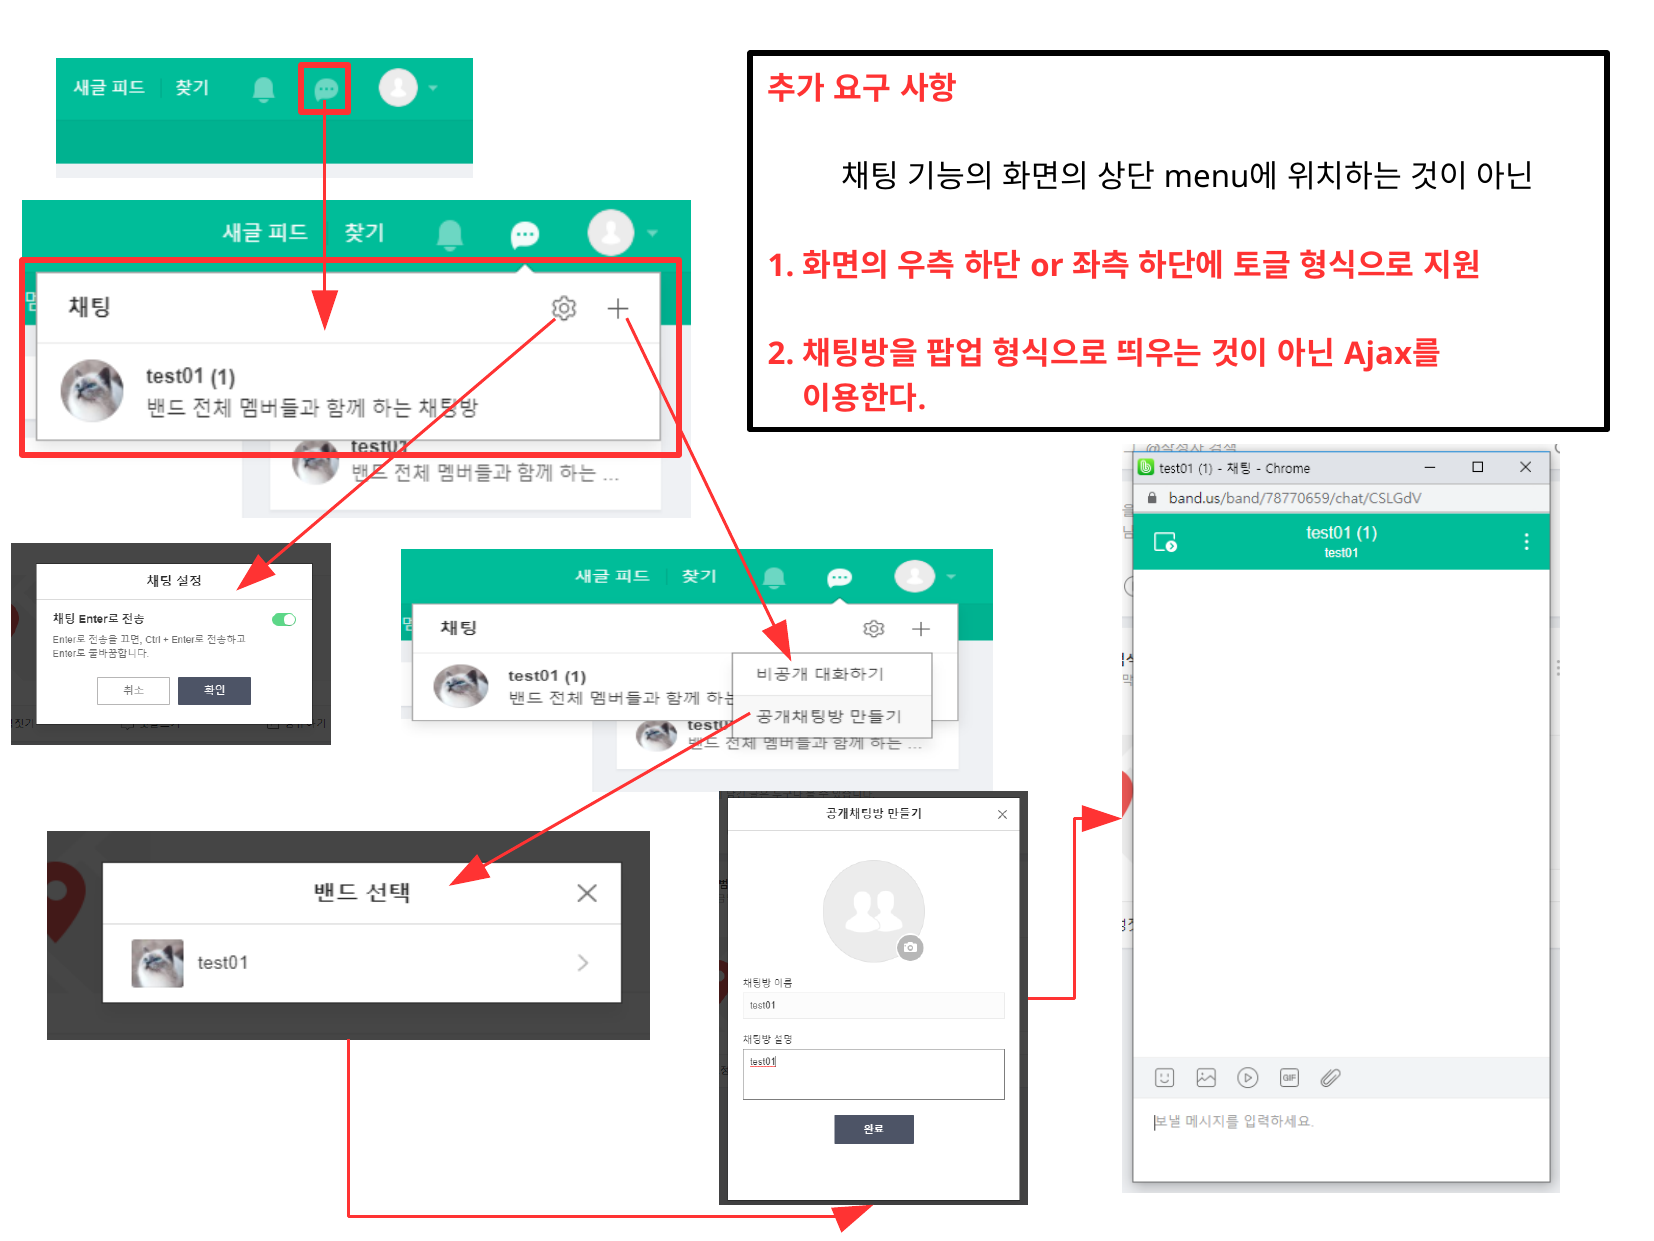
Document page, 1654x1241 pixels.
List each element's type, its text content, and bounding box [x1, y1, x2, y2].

picture [22, 458, 388, 518]
text_box 추가 요구 사항 채팅 기능의 화면의 상단 menu에 위치하는 것이 아닌 1. 화면의 우측 하단 or 좌측 하단에 토글 형식으로 지원 2. 채팅방을 팝업 형식으로 띄우는 것이 아닌 Ajax를 이용한다. [750, 53, 1608, 363]
picture [25, 263, 676, 452]
picture [1122, 444, 1560, 1193]
picture [47, 831, 650, 1040]
picture [22, 200, 323, 257]
picture [325, 439, 691, 518]
picture [401, 549, 1028, 1205]
picture [326, 200, 691, 446]
picture [56, 58, 473, 178]
picture [11, 543, 331, 745]
picture [304, 68, 345, 109]
